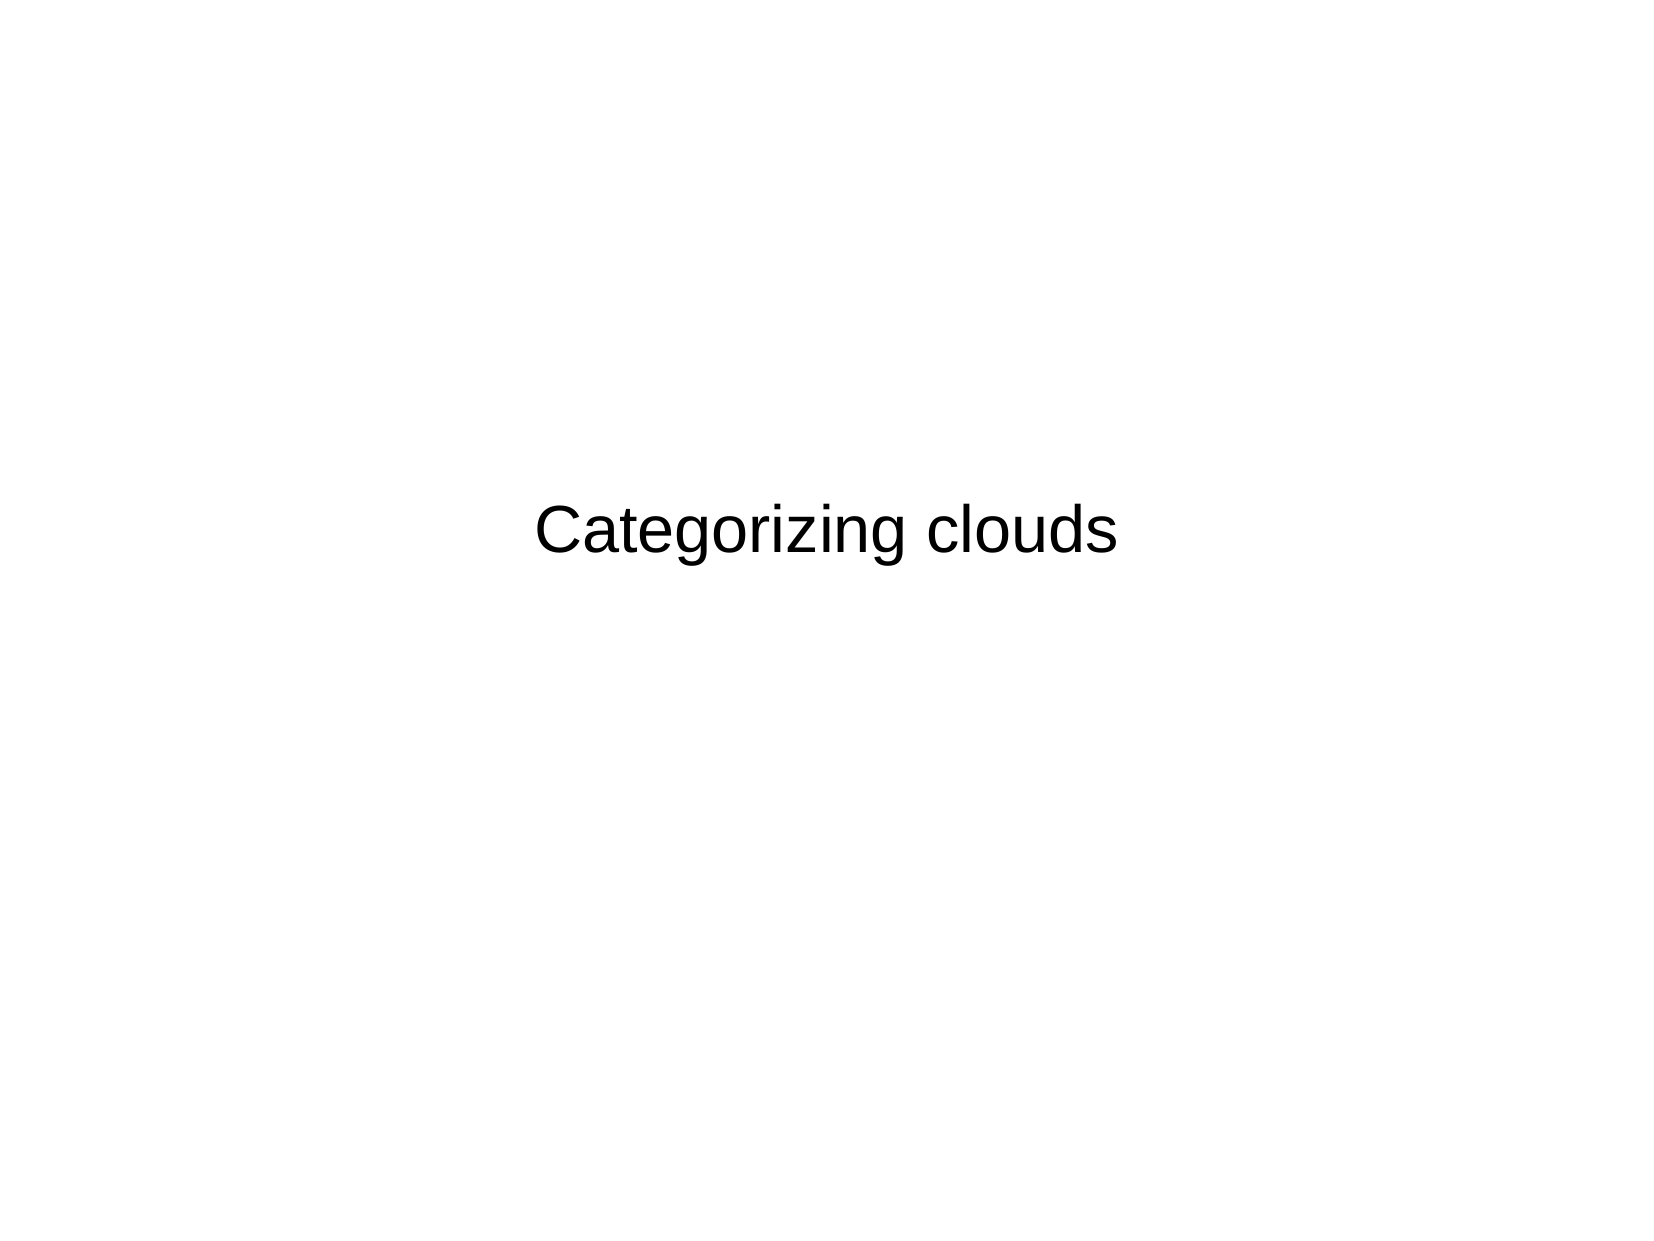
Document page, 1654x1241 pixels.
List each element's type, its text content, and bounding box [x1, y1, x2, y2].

subtitle Categorizing clouds [82, 49, 1571, 1010]
